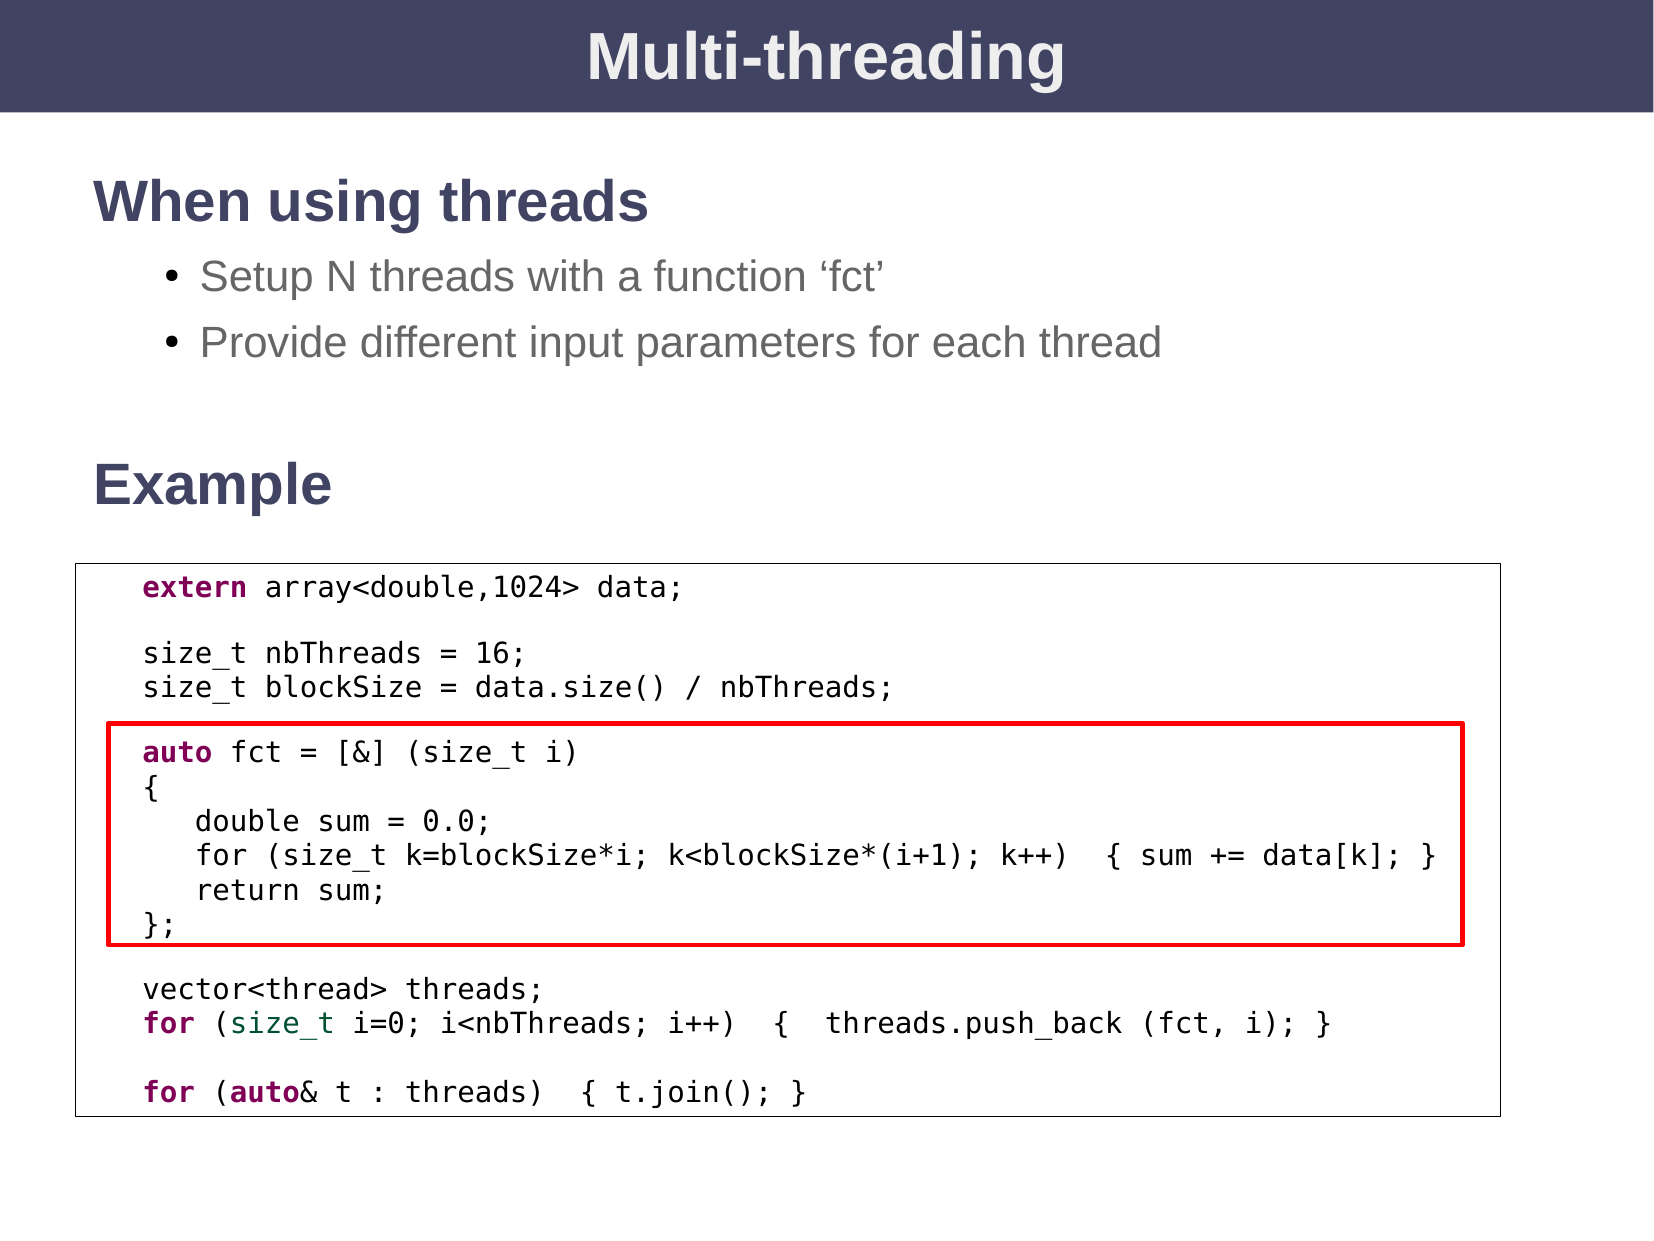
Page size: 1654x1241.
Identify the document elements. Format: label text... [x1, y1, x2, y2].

text_box extern array<double,1024> data; size_t nbThreads = 16; size_t blockSize = data.size() / nbThreads; auto fct = [&] (size_t i) { double sum = 0.0; for (size_t k=blockSize*i; k<blockSize*(i+1); k++) { sum += data[k]; } return sum; }; vector<thread> threads; for (size_t i=0; i<nbThreads; i++) { threads.push_back (fct, i); } for (auto& t : threads) { t.join(); } [75, 563, 1501, 1117]
text_box Multi-threading [0, 0, 1654, 113]
text_box When using threads Setup N threads with a function ‘fct’ Provide different input parameters for each thread Example [78, 161, 1607, 528]
